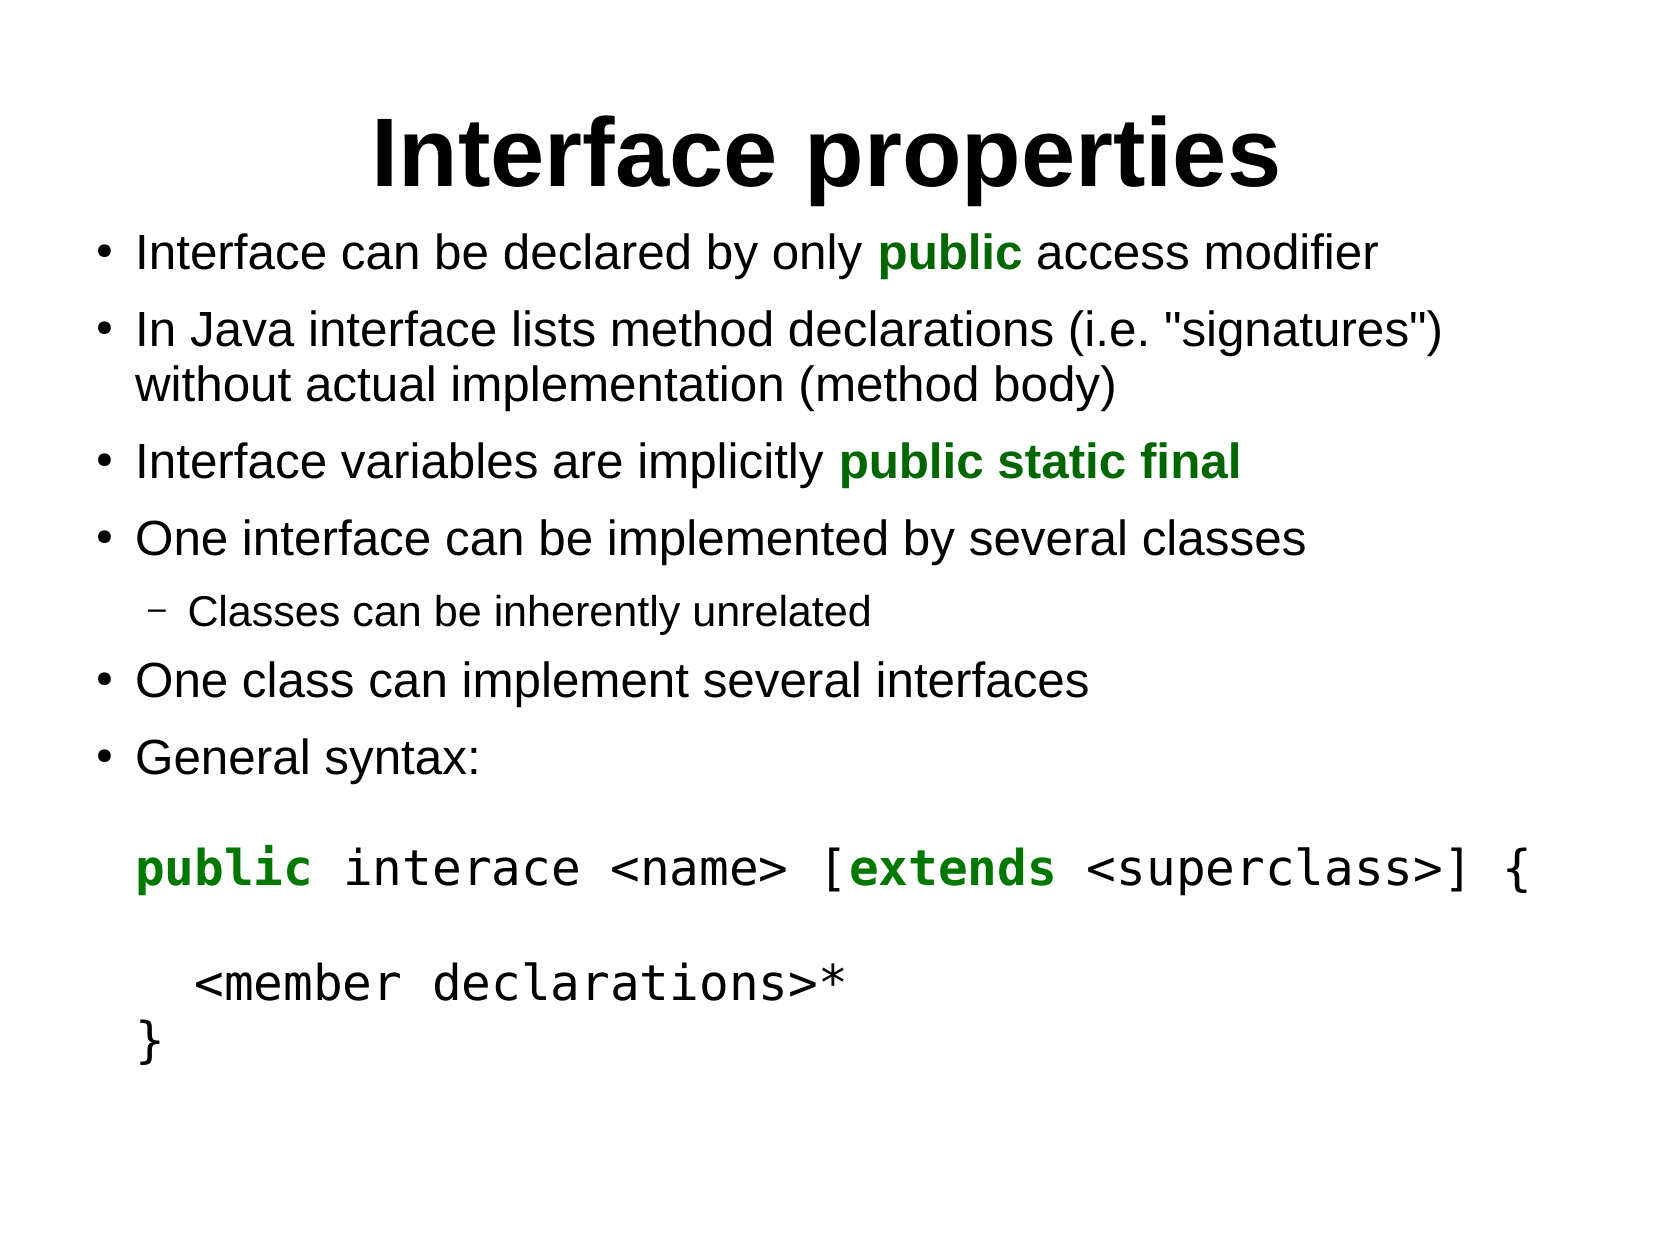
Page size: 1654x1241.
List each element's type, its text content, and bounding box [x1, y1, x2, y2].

list Interface can be declared by only public access modifier In Java interface lists method declarations (i.e. "signatures") without actual implementation (method body) Interface variables are implicitly public static final One interface can be implemented by several classes Classes can be inherently unrelated One class can implement several interfaces General syntax: public interace <name> [extends <superclass>] { <member declarations>* } [82, 225, 1538, 1186]
title Interface properties [82, 49, 1571, 257]
